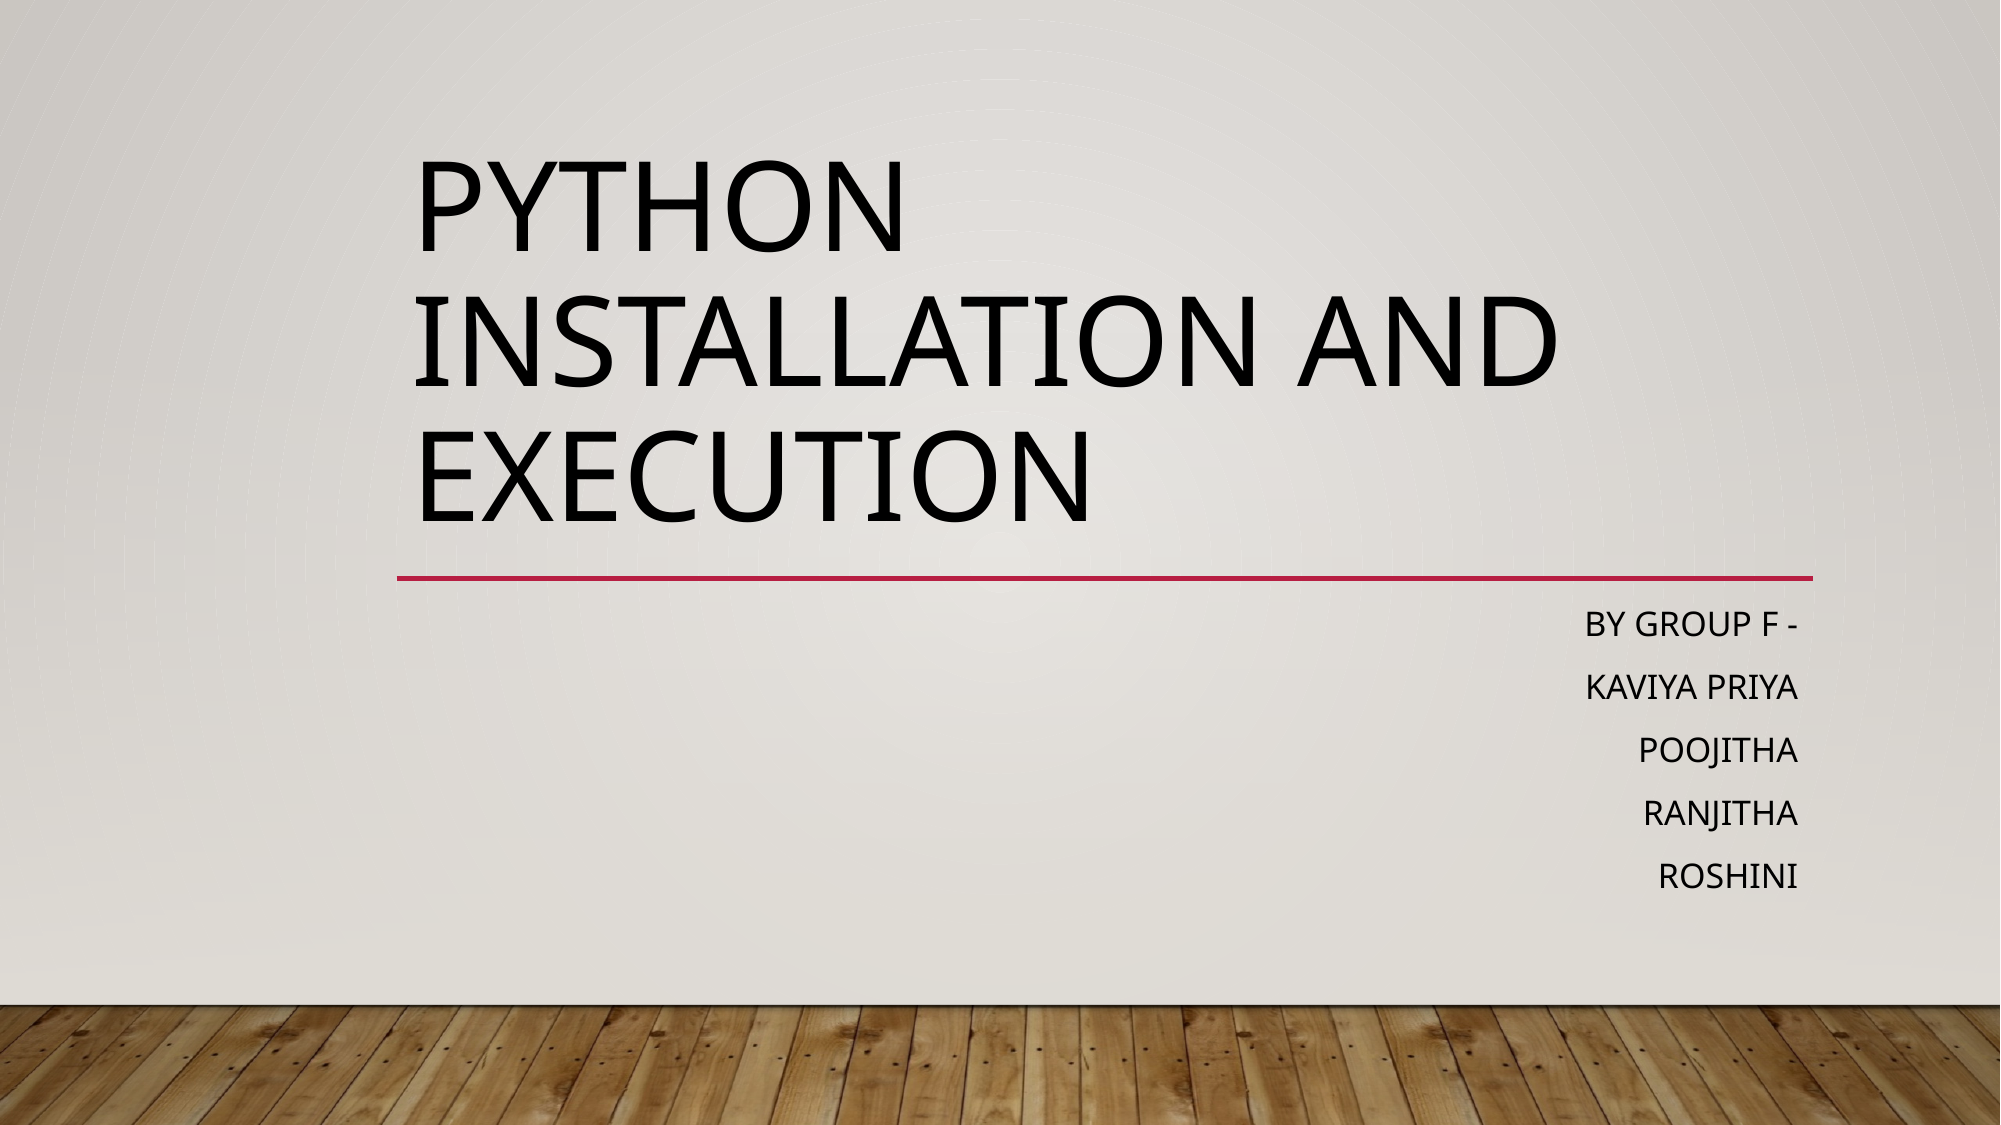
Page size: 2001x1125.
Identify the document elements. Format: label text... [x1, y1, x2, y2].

subtitle By group f - Kaviya priya Poojitha Ranjitha roshini [396, 579, 1814, 914]
picture [0, 1005, 2000, 1125]
title Python installation and execution [396, 131, 1814, 549]
